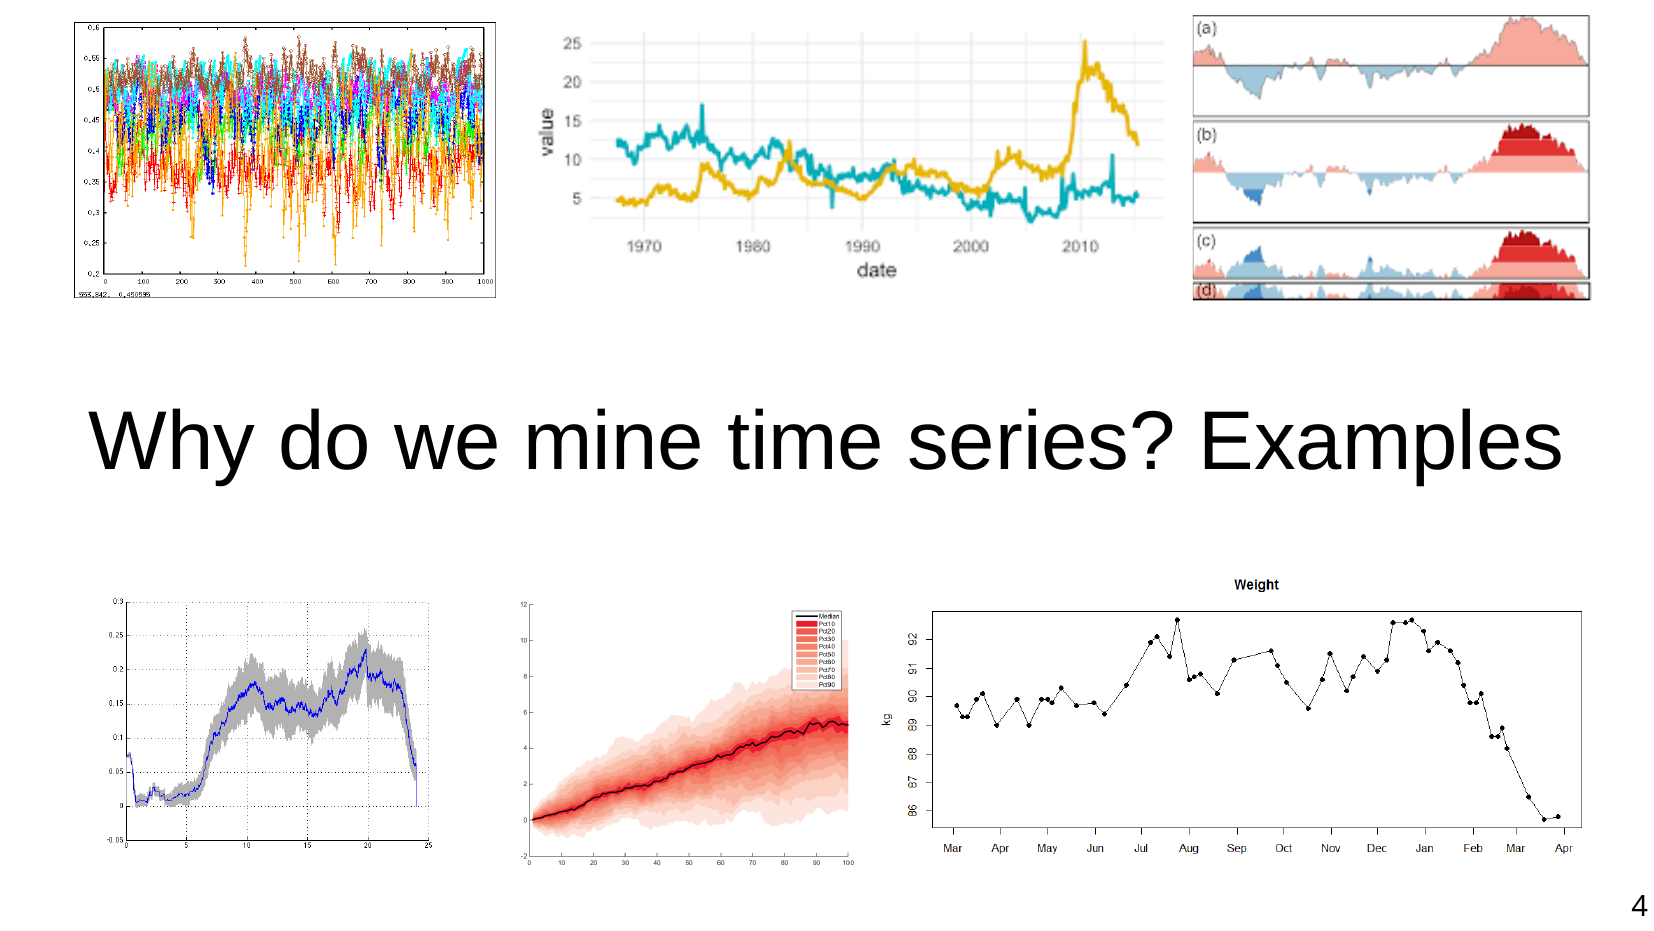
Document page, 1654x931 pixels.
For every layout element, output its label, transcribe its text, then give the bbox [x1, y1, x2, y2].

picture [476, 556, 1610, 896]
picture [75, 580, 465, 872]
picture [529, 15, 1598, 303]
picture [74, 22, 496, 298]
title Why do we mine time series? Examples [3, 337, 1651, 543]
